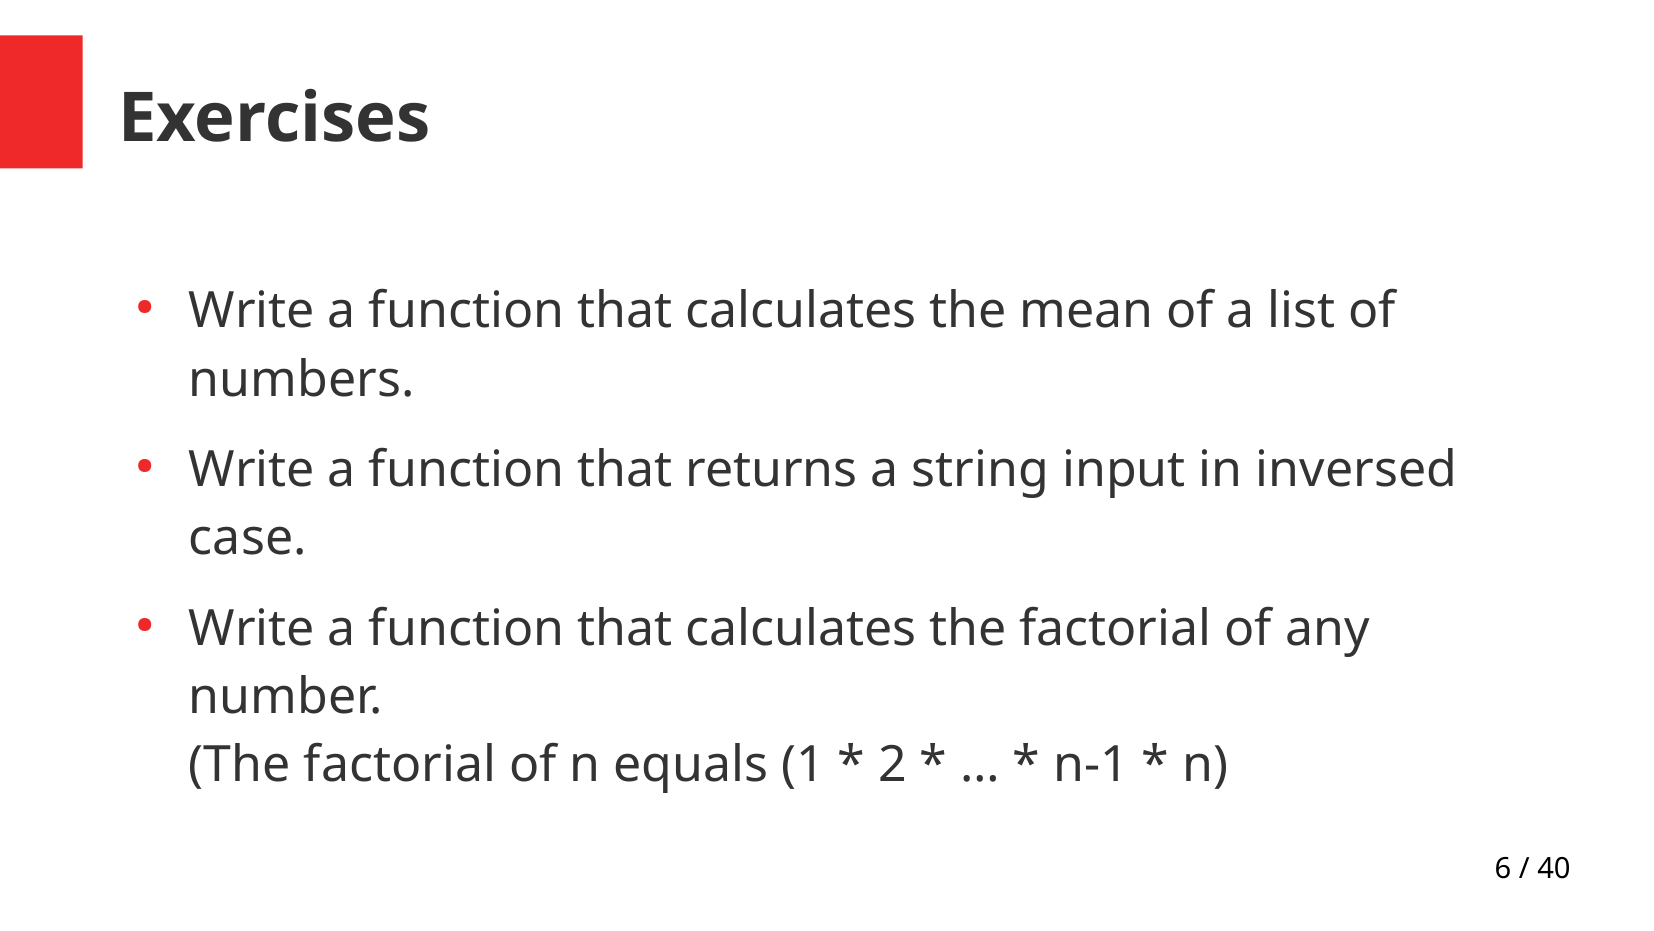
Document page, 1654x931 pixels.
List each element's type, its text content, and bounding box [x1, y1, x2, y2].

list Write a function that calculates the mean of a list of numbers. Write a function that returns a string input in inversed case. Write a function that calculates the factorial of any number. (The factorial of n equals (1 * 2 * … * n-1 * n) [118, 265, 1536, 806]
title Exercises [118, 37, 1571, 193]
